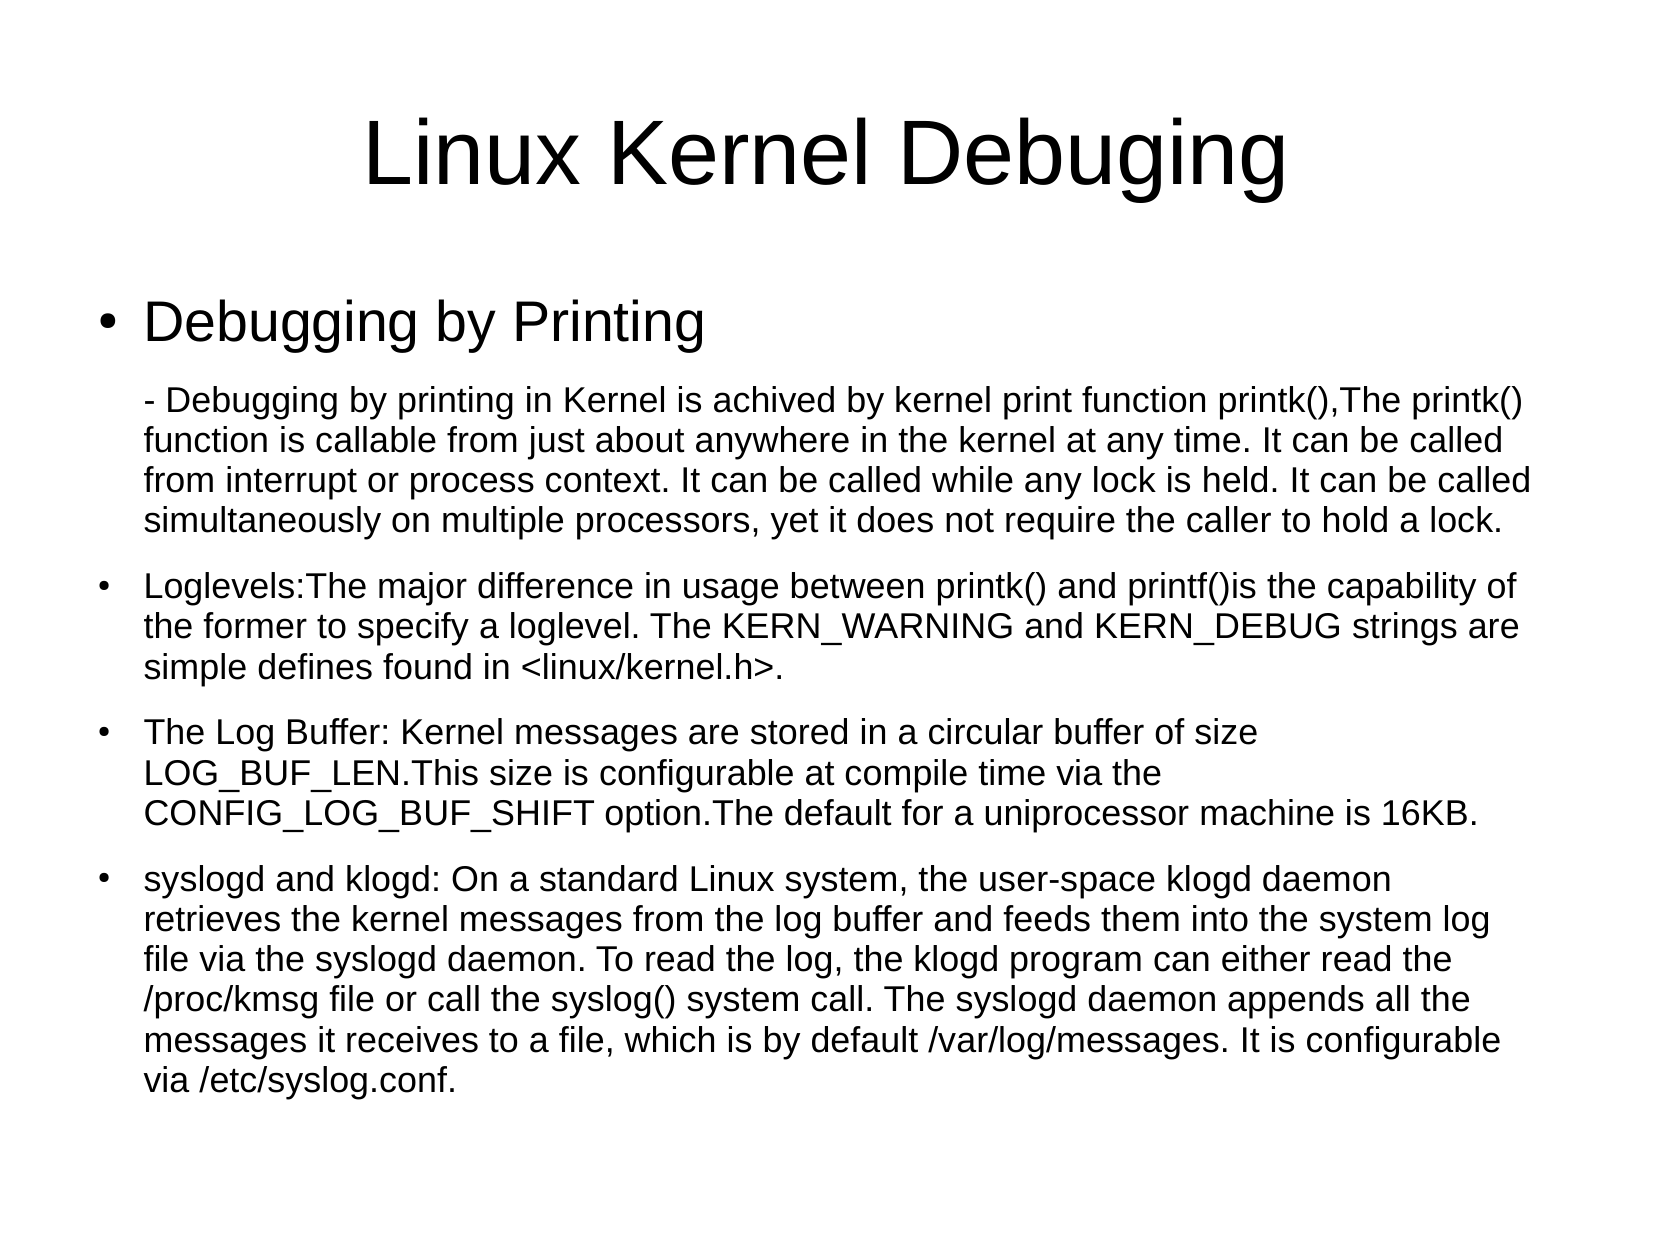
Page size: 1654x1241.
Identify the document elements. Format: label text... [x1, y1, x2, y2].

list Debugging by Printing - Debugging by printing in Kernel is achived by kernel print function printk(),The printk() function is callable from just about anywhere in the kernel at any time. It can be called from interrupt or process context. It can be called while any lock is held. It can be called simultaneously on multiple processors, yet it does not require the caller to hold a lock. Loglevels:The major difference in usage between printk() and printf()is the capability of the former to specify a loglevel. The KERN_WARNING and KERN_DEBUG strings are simple defines found in <linux/kernel.h>. The Log Buffer: Kernel messages are stored in a circular buffer of size LOG_BUF_LEN.This size is configurable at compile time via the CONFIG_LOG_BUF_SHIFT option.The default for a uniprocessor machine is 16KB. syslogd and klogd: On a standard Linux system, the user-space klogd daemon retrieves the kernel messages from the log buffer and feeds them into the system log file via the syslogd daemon. To read the log, the klogd program can either read the /proc/kmsg file or call the syslog() system call. The syslogd daemon appends all the messages it receives to a file, which is by default /var/log/messages. It is configurable via /etc/syslog.conf. [82, 290, 1538, 1146]
title Linux Kernel Debuging [82, 49, 1571, 257]
